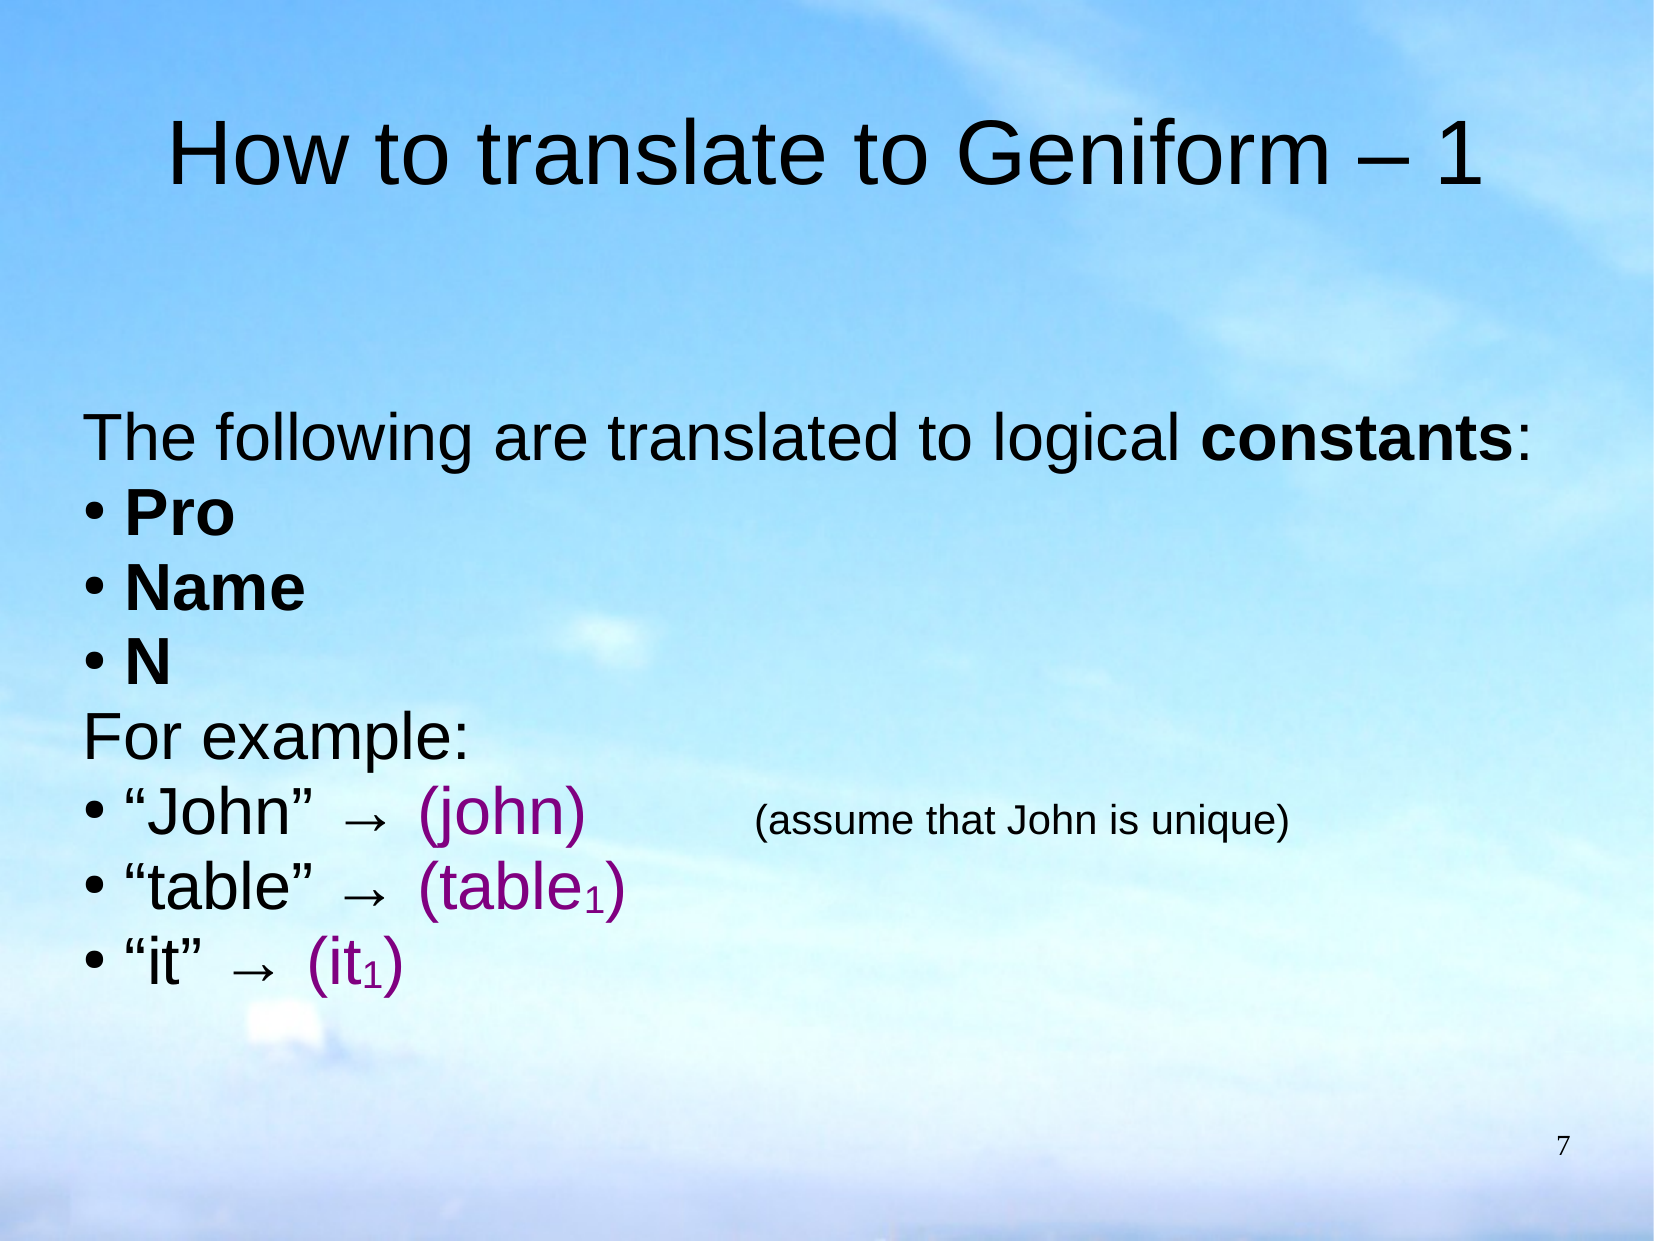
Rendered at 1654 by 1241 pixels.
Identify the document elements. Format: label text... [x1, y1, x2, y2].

picture [0, 0, 1654, 1241]
subtitle The following are translated to logical constants: Pro Name N For example: “John” → (john) (assume that John is unique) “table” → (table1) “it” → (it1) [82, 290, 1571, 1109]
title How to translate to Geniform – 1 [82, 49, 1571, 257]
